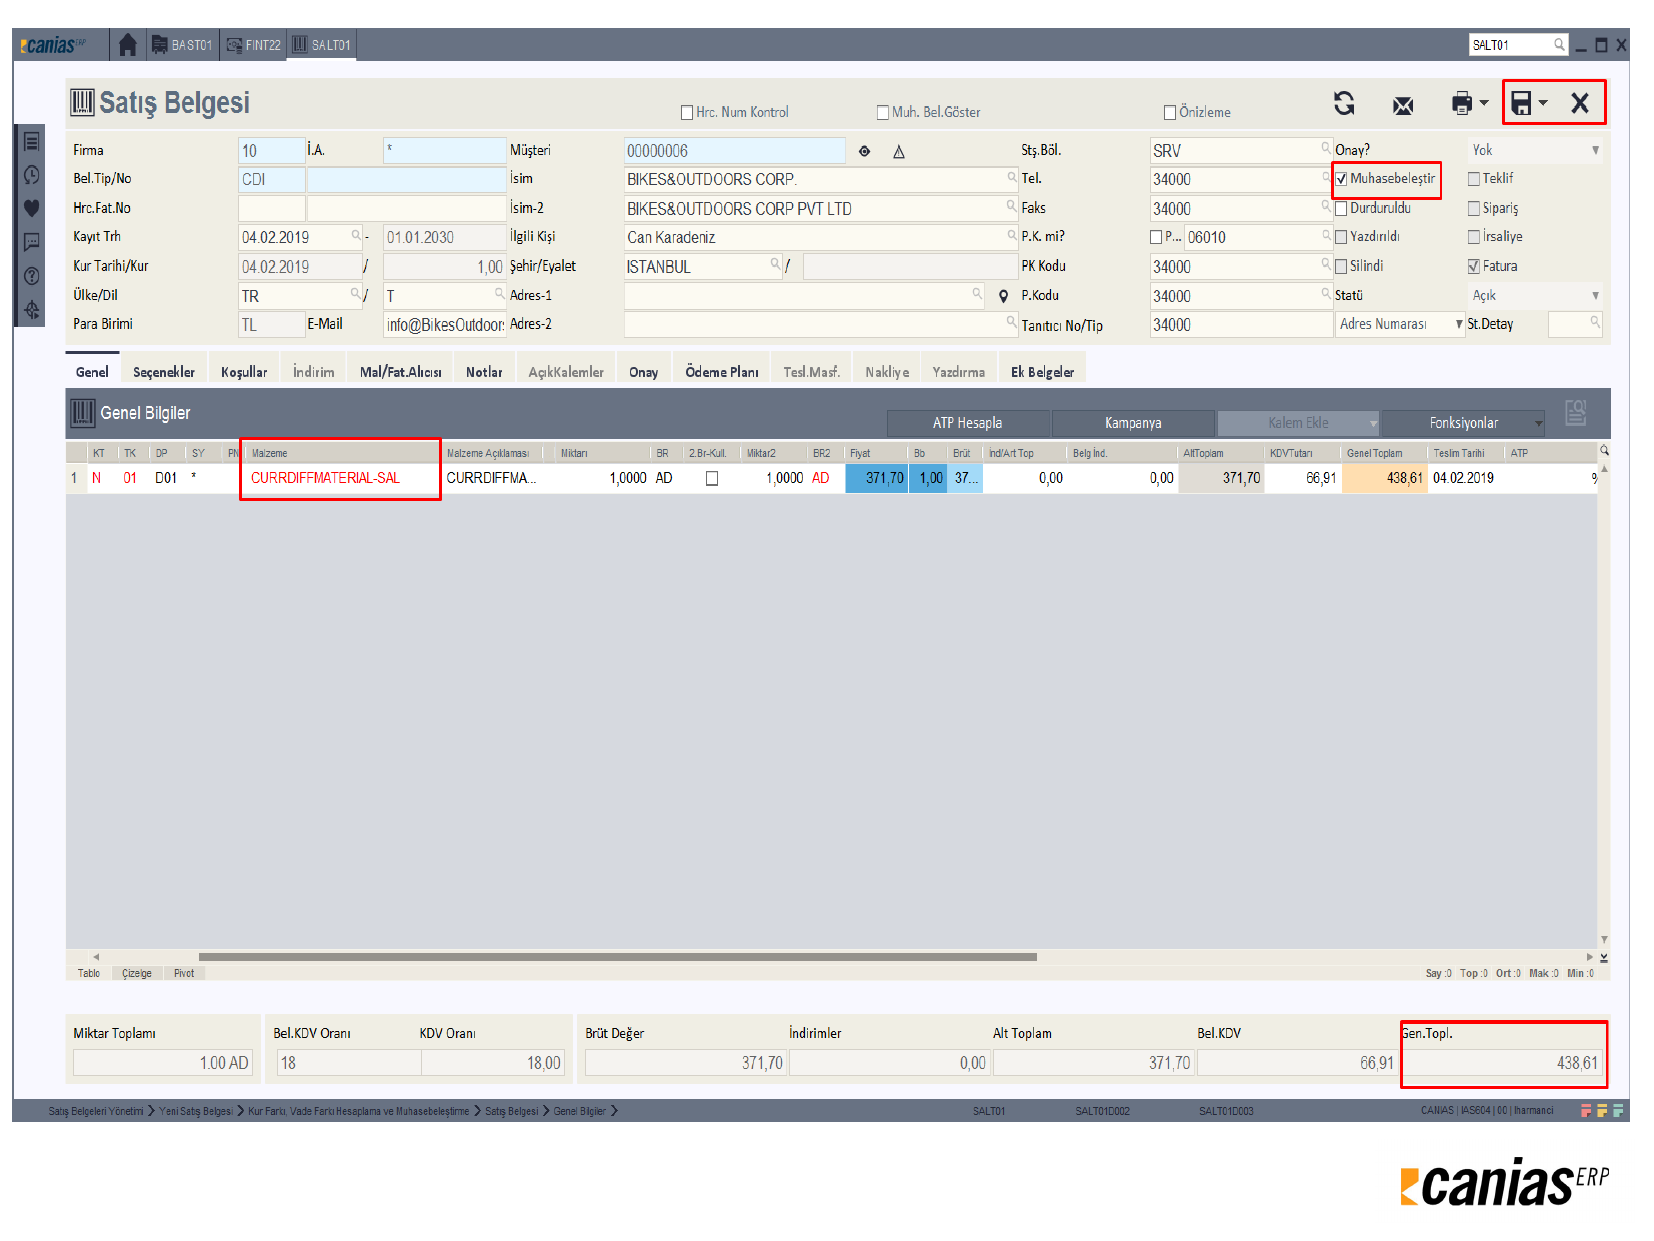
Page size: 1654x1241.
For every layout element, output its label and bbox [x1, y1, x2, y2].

picture [12, 28, 1630, 1123]
picture [1375, 1139, 1635, 1223]
